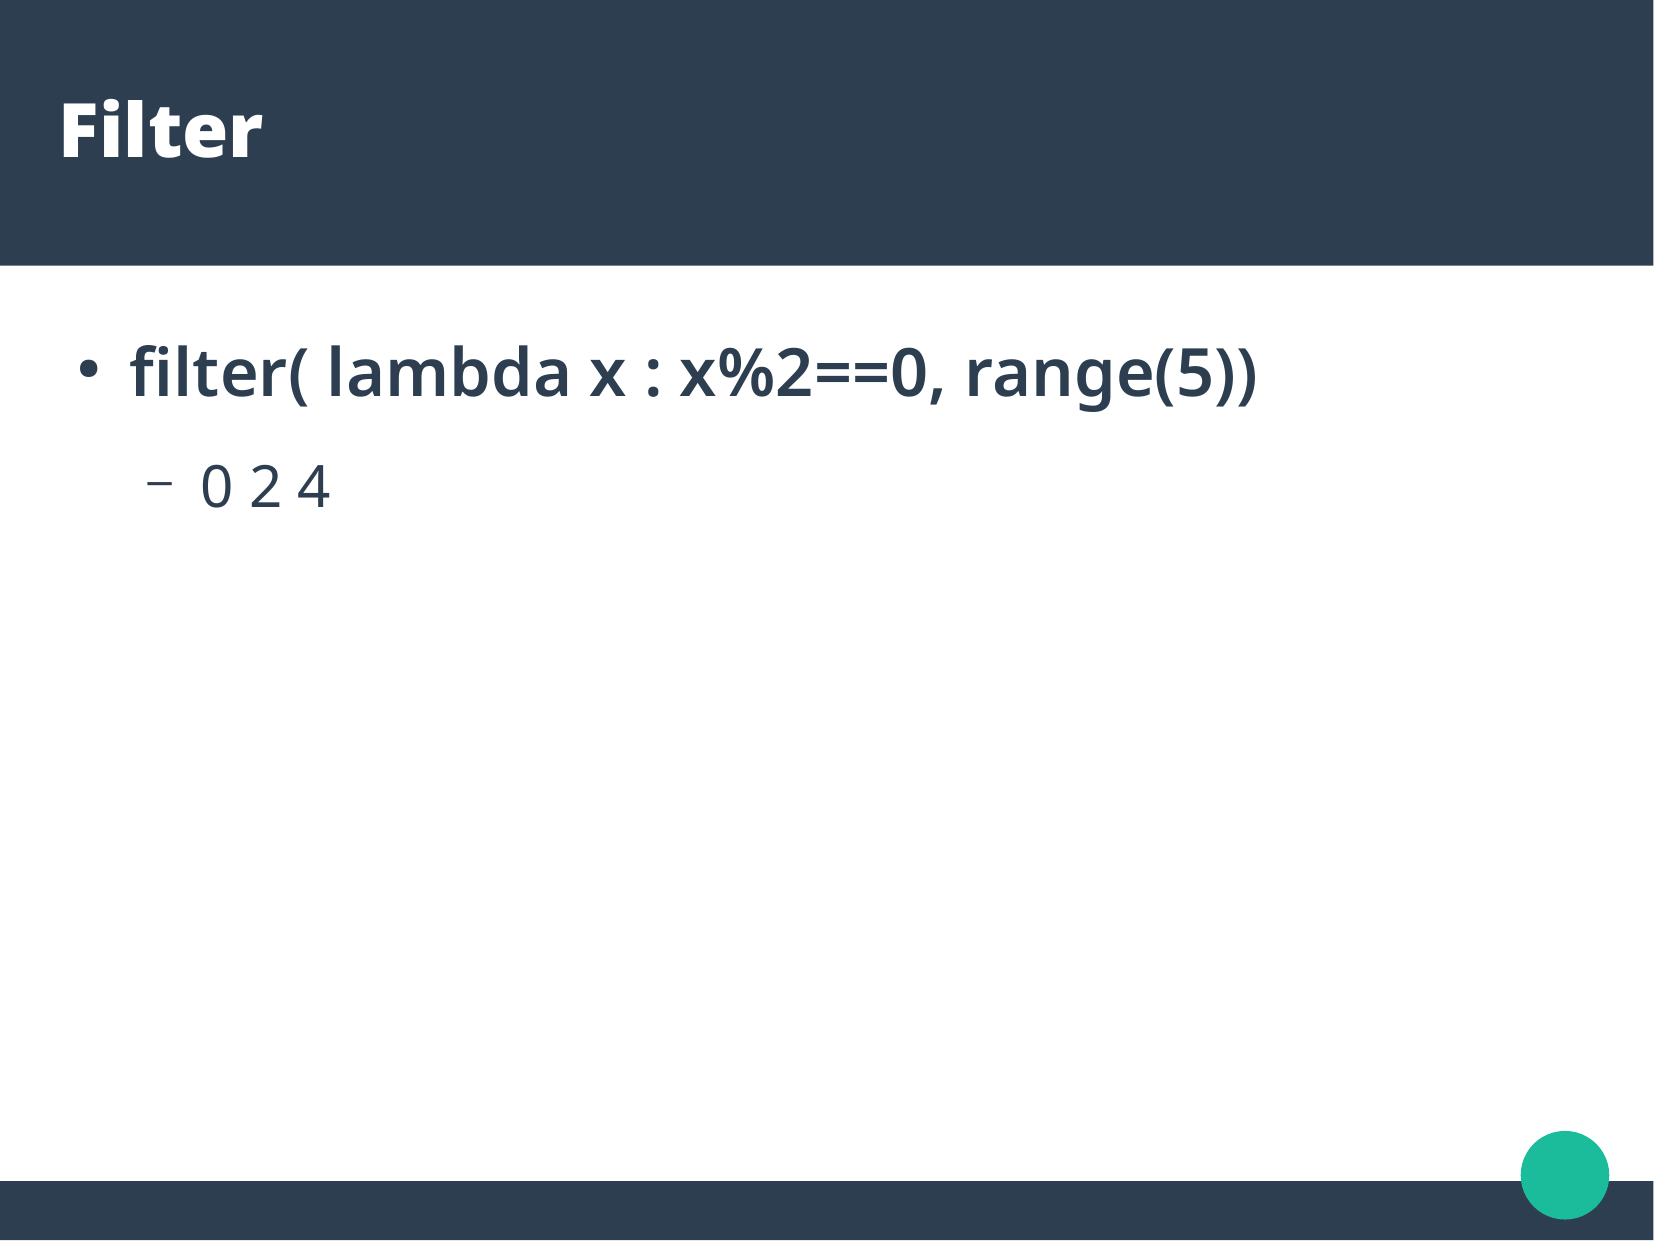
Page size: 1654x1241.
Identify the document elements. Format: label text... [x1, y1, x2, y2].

list filter( lambda x : x%2==0, range(5)) 0 2 4 [59, 324, 1595, 1152]
title Filter [59, 49, 1595, 207]
